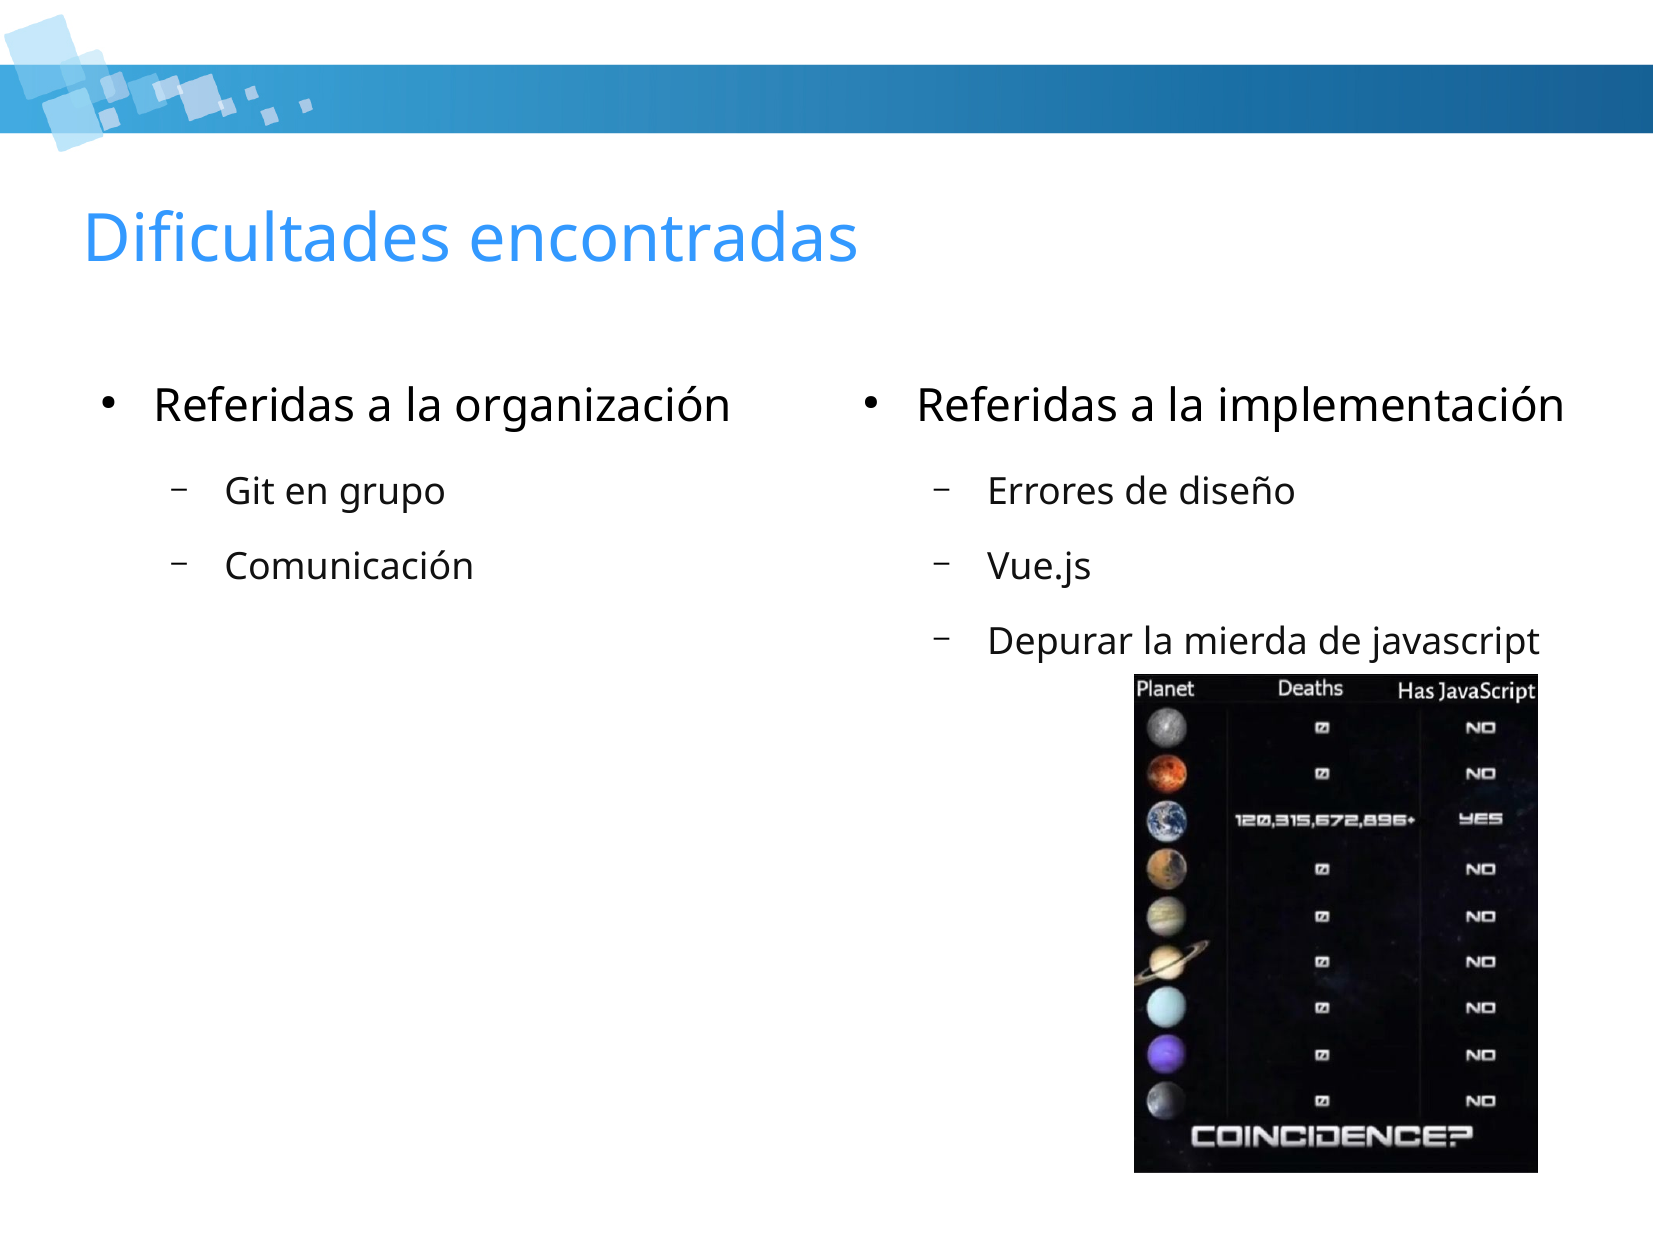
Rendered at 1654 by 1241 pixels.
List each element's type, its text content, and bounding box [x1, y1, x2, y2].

list Referidas a la organización Git en grupo Comunicación [82, 372, 809, 1093]
picture [0, 0, 1653, 1238]
list Referidas a la implementación Errores de diseño Vue.js Depurar la mierda de javascript [845, 372, 1572, 1093]
title Dificultades encontradas [82, 132, 1571, 340]
